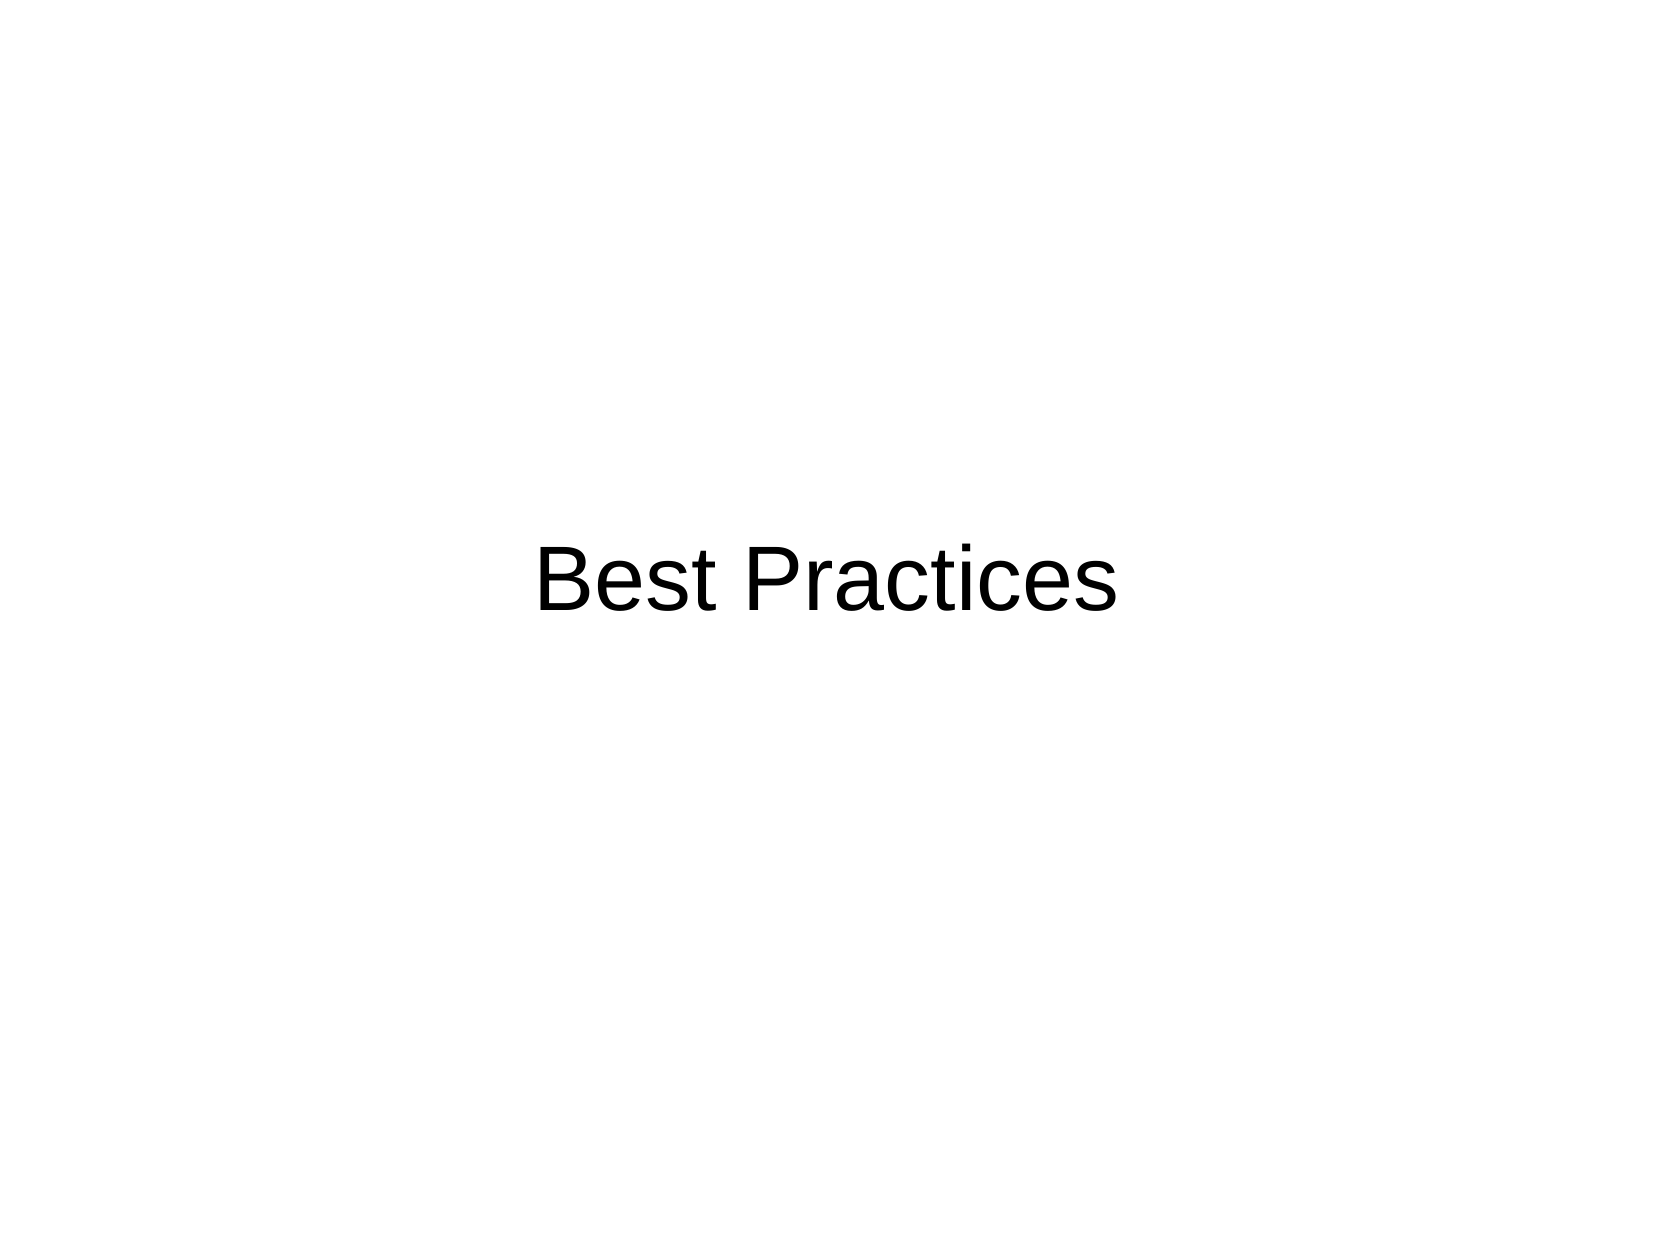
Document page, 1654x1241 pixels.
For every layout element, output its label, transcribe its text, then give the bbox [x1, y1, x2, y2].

subtitle Best Practices [82, 49, 1571, 1109]
